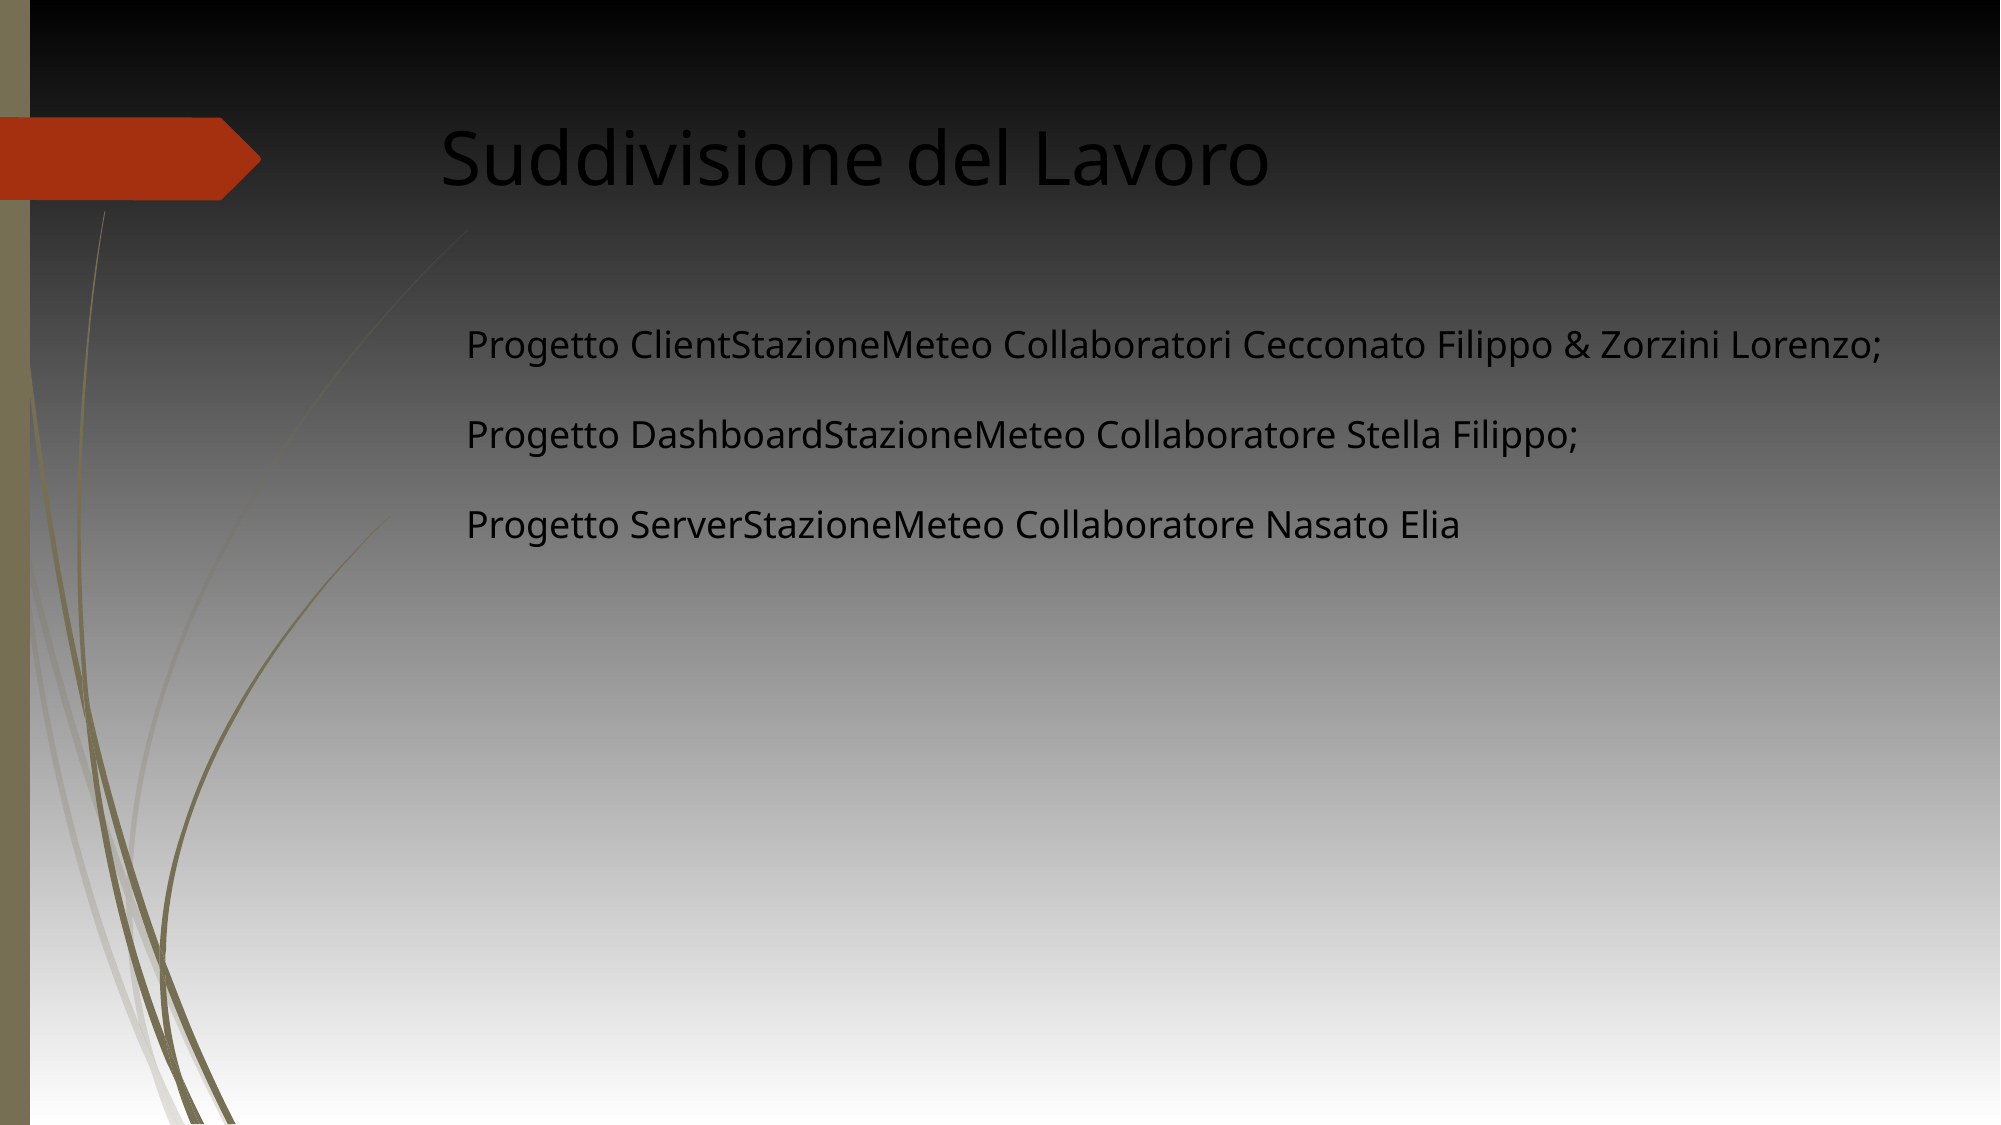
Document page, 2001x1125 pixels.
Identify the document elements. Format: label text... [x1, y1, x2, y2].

list Progetto ClientStazioneMeteo Collaboratori Cecconato Filippo & Zorzini Lorenzo; Progetto DashboardStazioneMeteo Collaboratore Stella Filippo; Progetto ServerStazioneMeteo Collaboratore Nasato Elia [450, 313, 1914, 934]
title Suddivisione del Lavoro [425, 102, 1888, 313]
